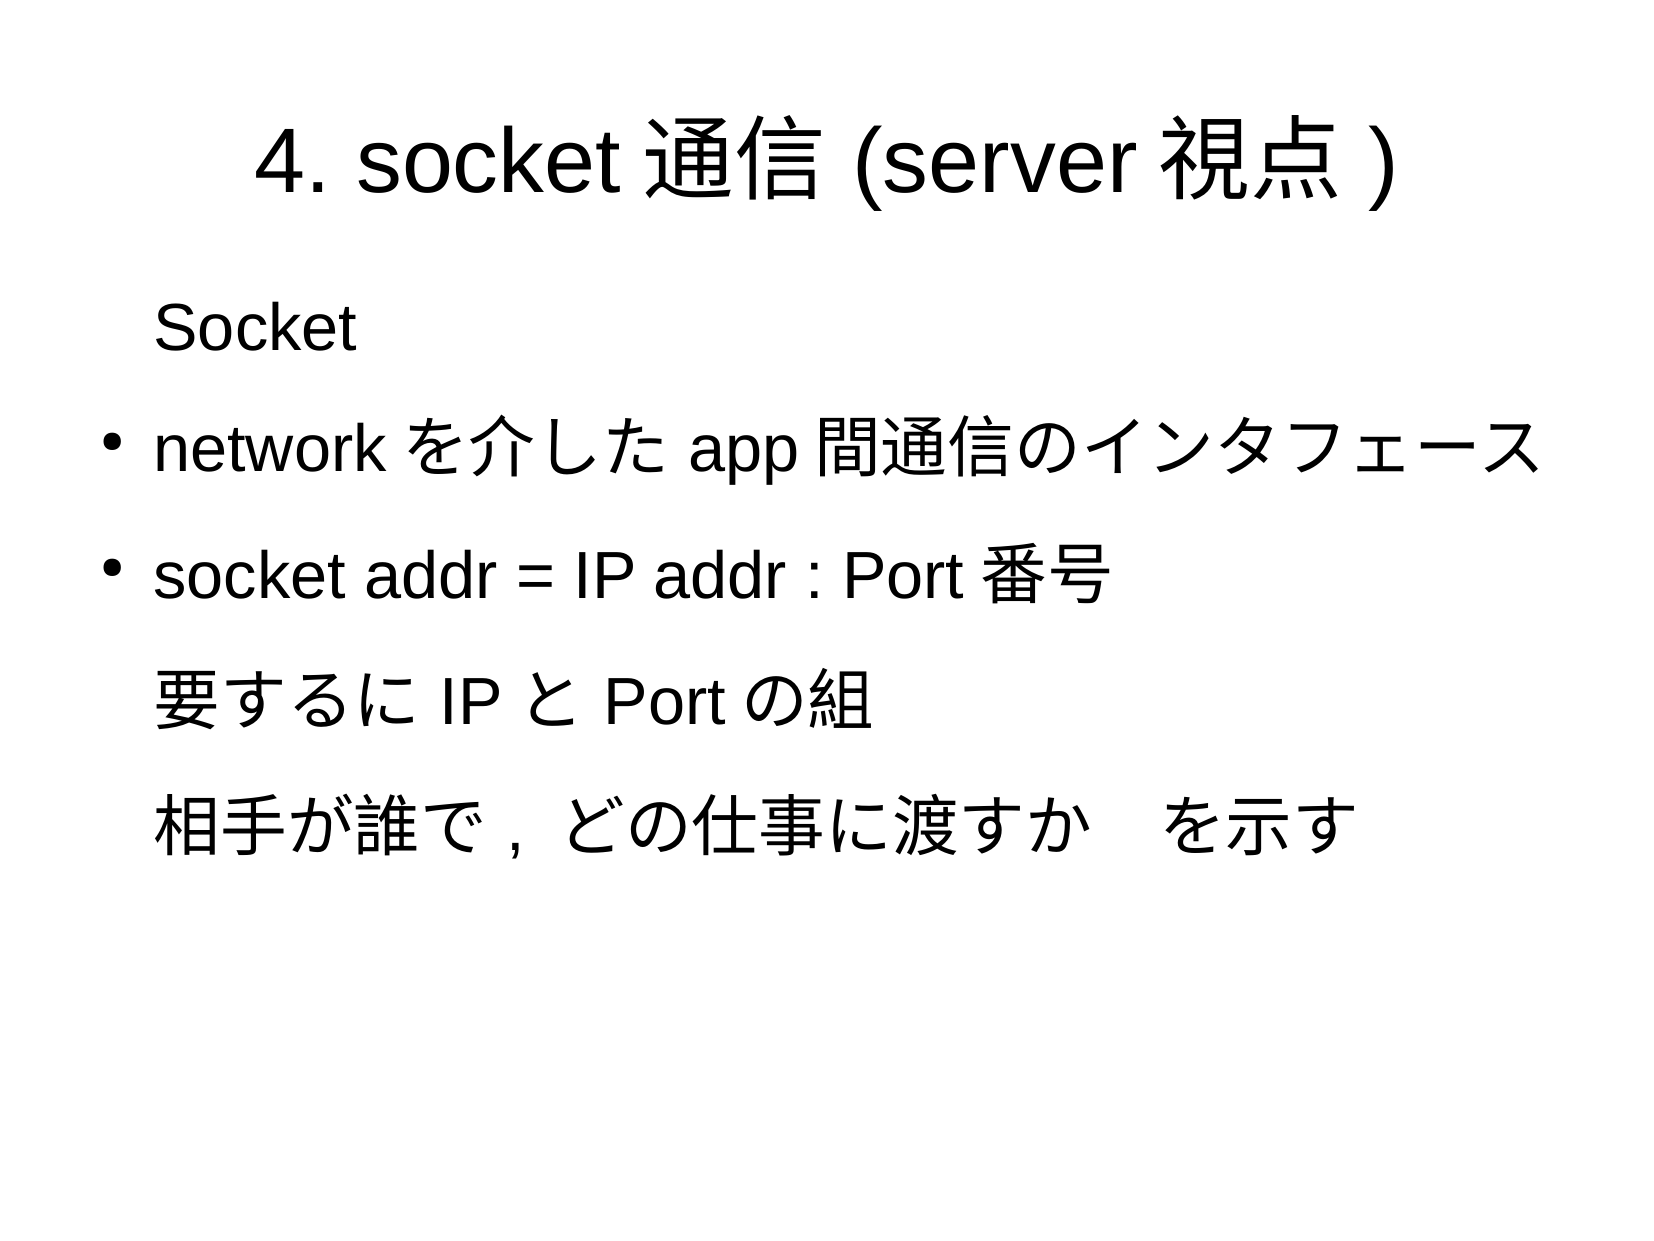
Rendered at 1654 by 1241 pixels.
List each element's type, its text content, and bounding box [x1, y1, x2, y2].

title 4. socket通信(server視点) [82, 49, 1571, 257]
list Socket networkを介したapp間通信のインタフェース socket addr = IP addr : Port番号 要するにIPとPortの組 相手が誰で, どの仕事に渡すか を示す [82, 290, 1571, 1010]
